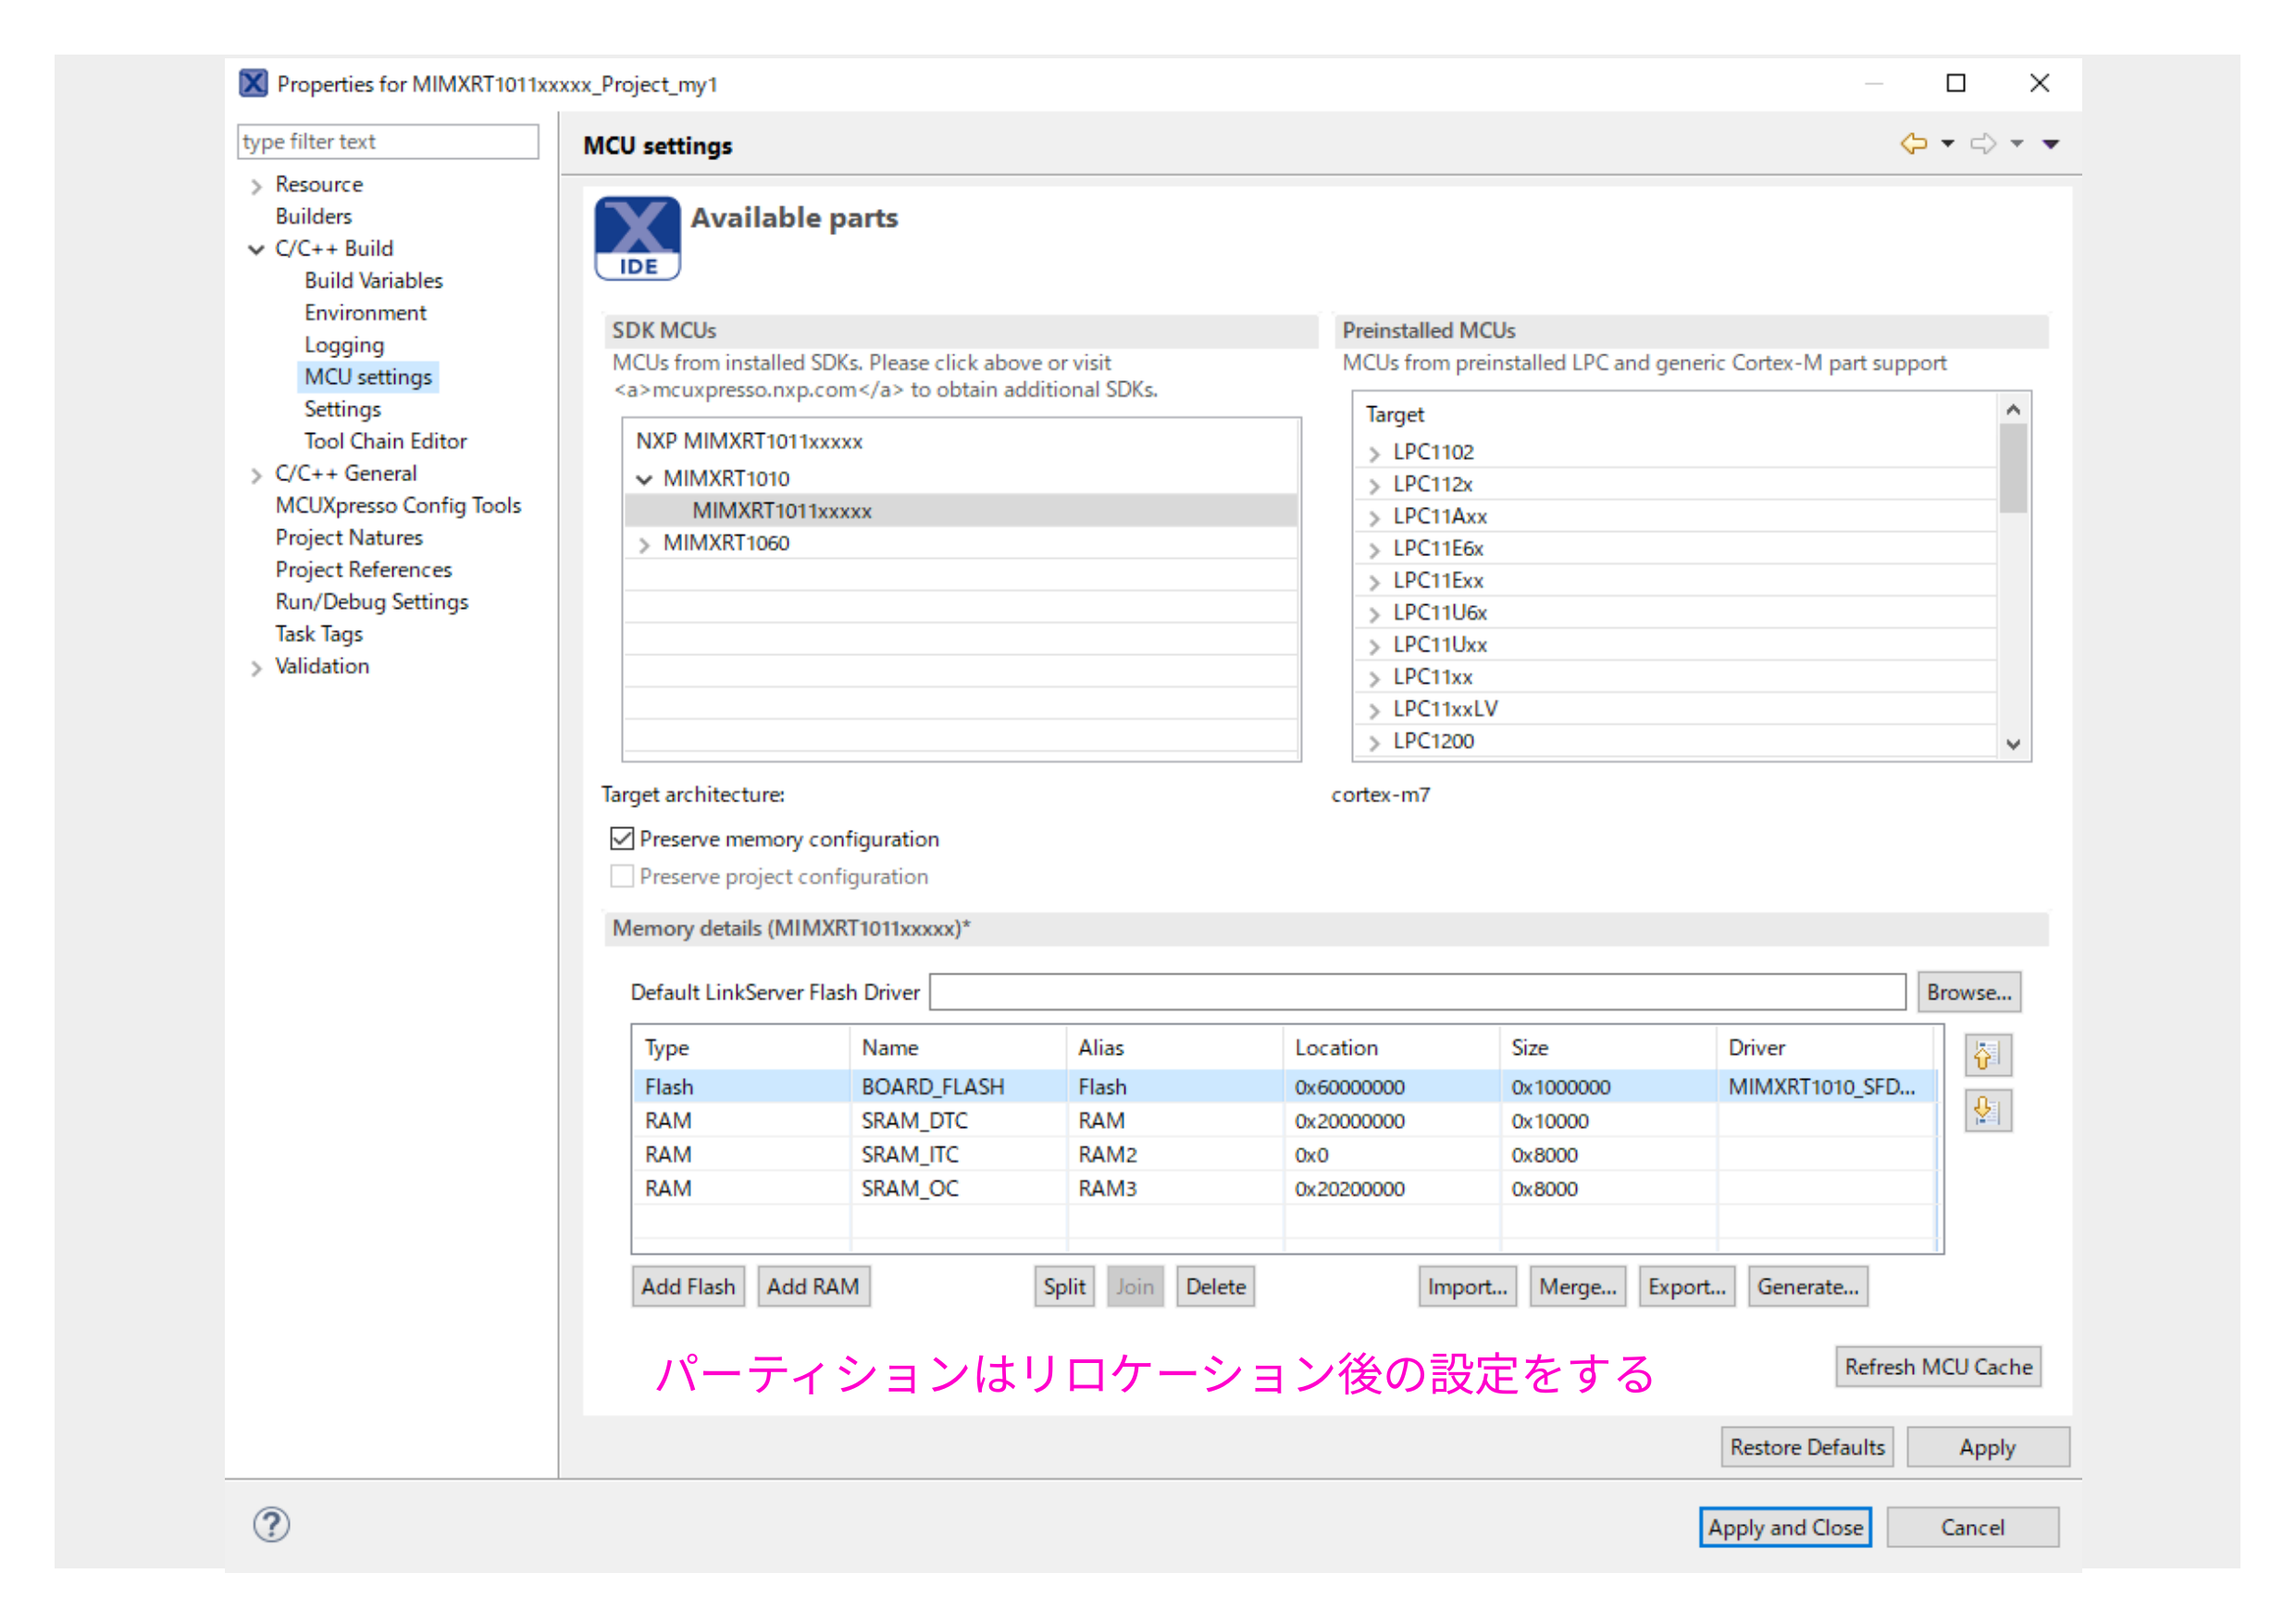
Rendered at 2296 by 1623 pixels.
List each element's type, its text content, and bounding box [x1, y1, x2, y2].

text_box パーティションはリロケーション後の設定をする [639, 1331, 1586, 1395]
picture [225, 58, 2082, 1573]
